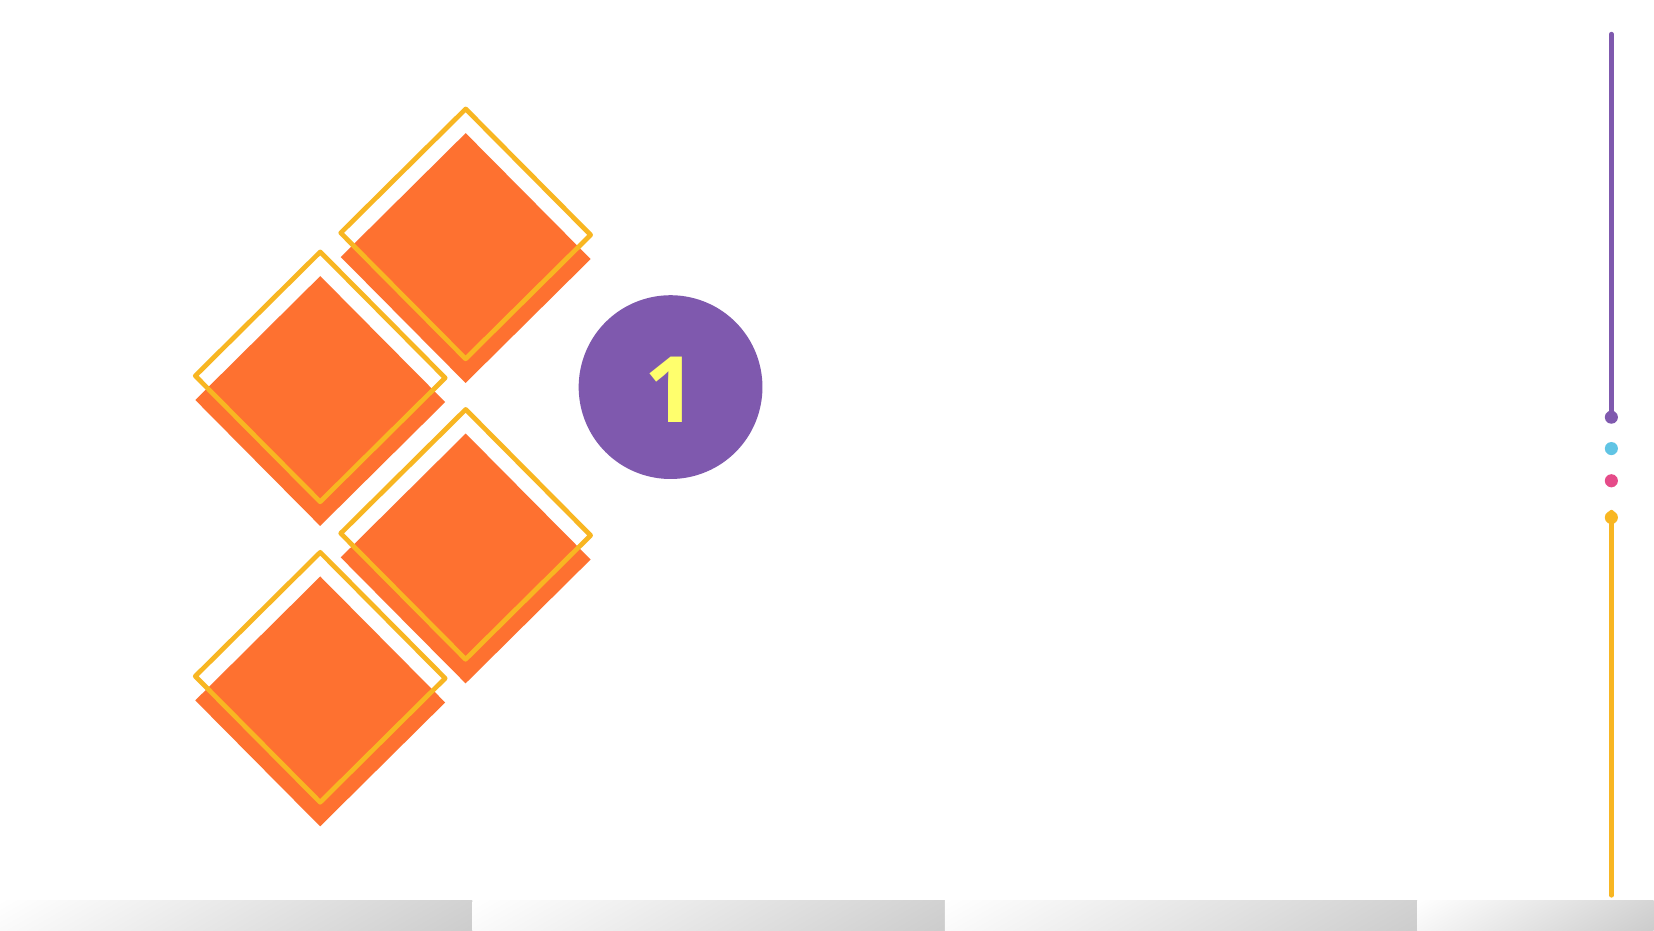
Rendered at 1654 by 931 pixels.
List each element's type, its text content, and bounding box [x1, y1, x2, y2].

text_box 1 [578, 295, 763, 479]
